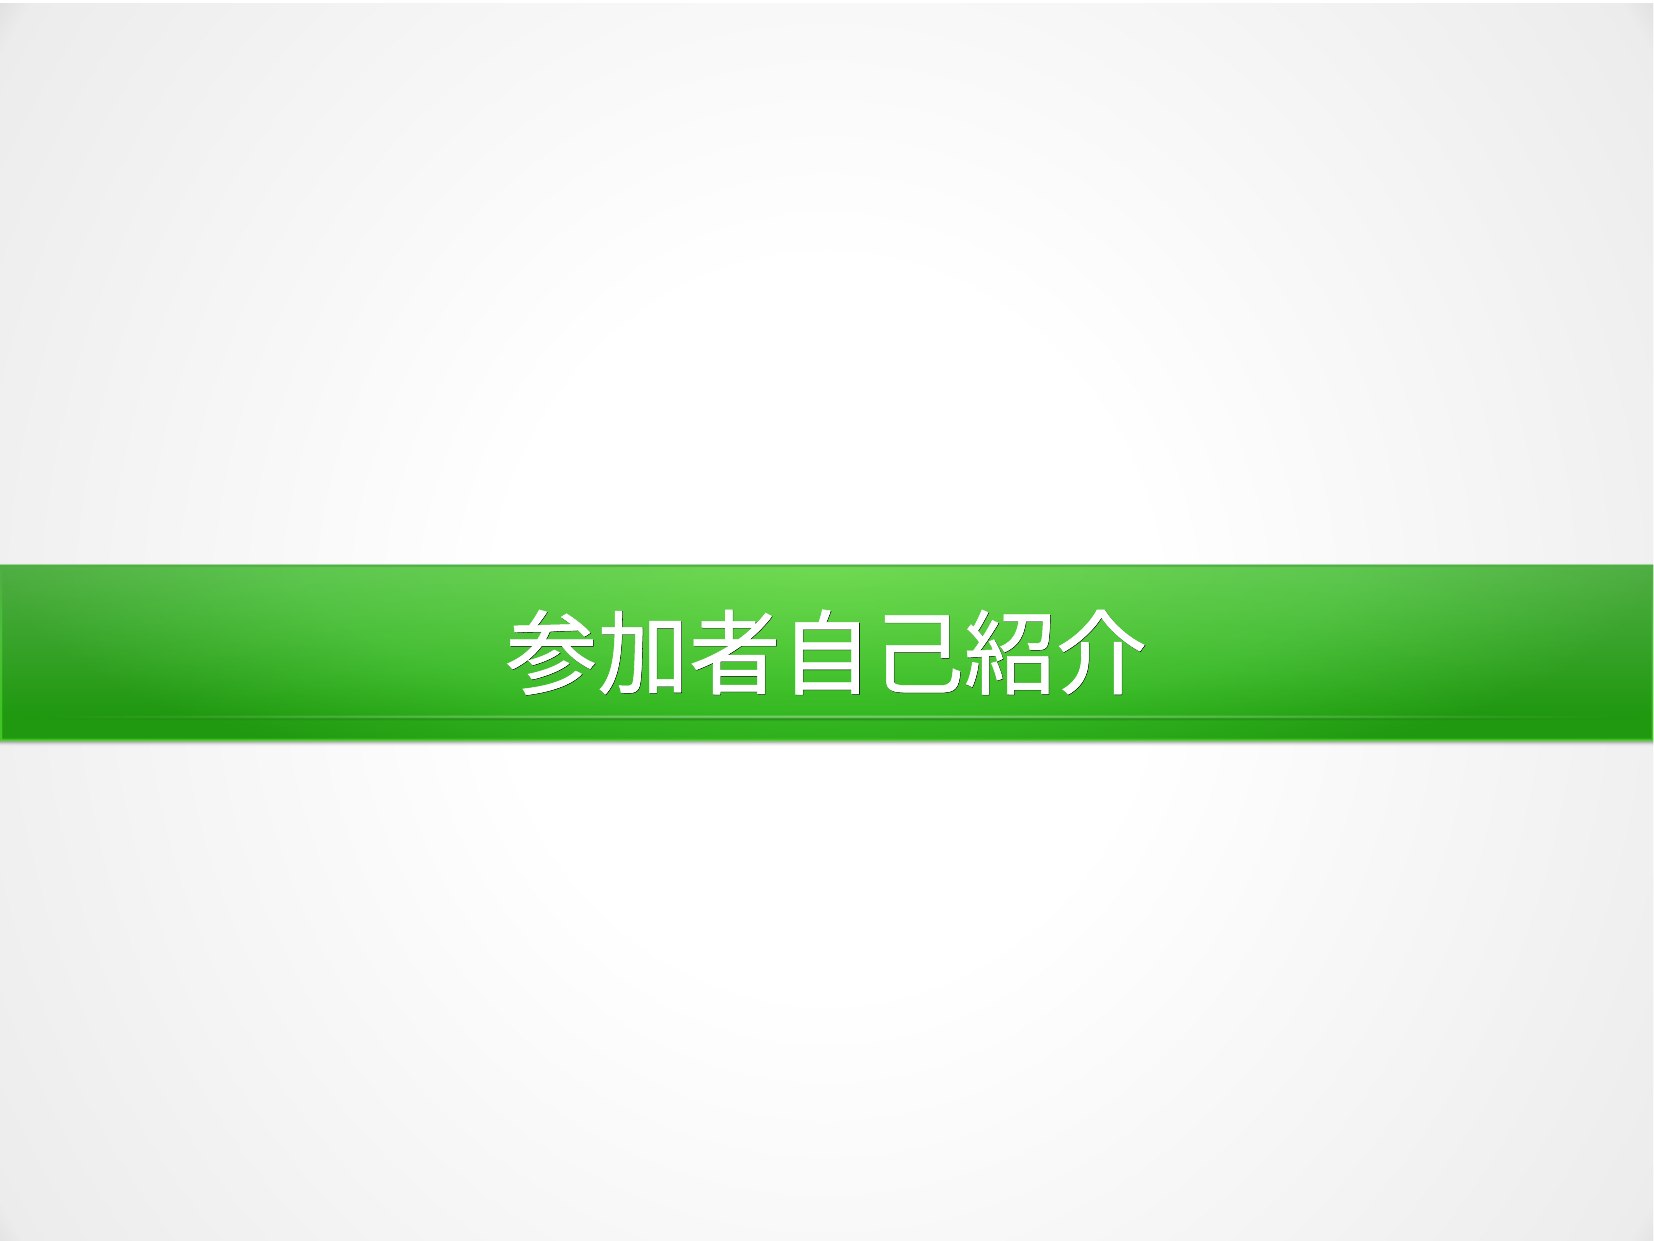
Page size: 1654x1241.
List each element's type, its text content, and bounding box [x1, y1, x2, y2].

title 参加者自己紹介 [82, 578, 1571, 715]
picture [0, 3, 1654, 1241]
